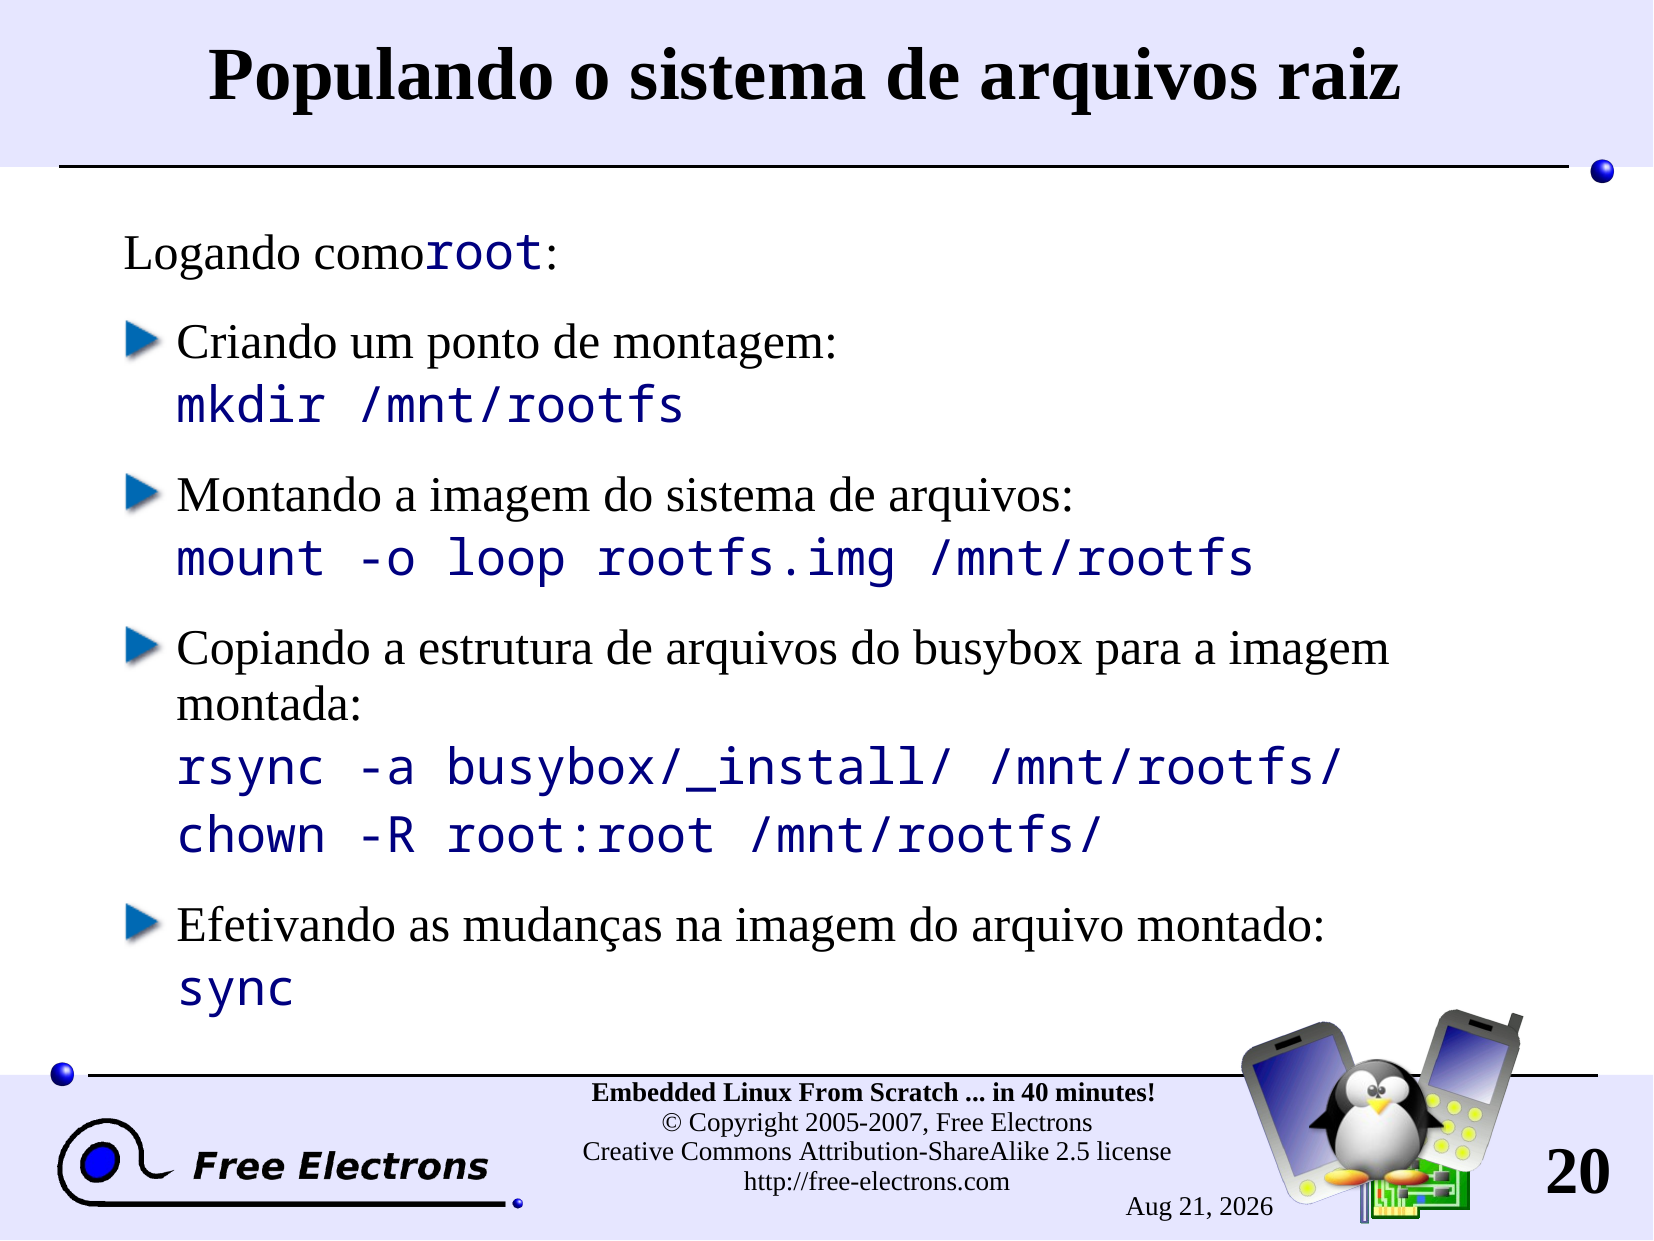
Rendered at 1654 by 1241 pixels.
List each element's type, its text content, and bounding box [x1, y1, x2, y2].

list Logando comoroot: Criando um ponto de montagem: mkdir /mnt/rootfs Montando a imagem do sistema de arquivos: mount -o loop rootfs.img /mnt/rootfs Copiando a estrutura de arquivos do busybox para a imagem montada: rsync -a busybox/_install/ /mnt/rootfs/ chown -R root:root /mnt/rootfs/ Efetivando as mudanças na imagem do arquivo montado: sync [105, 216, 1518, 1066]
title Populando o sistema de arquivos raiz [60, 25, 1551, 124]
picture [1231, 1007, 1538, 1241]
picture [50, 1107, 527, 1216]
